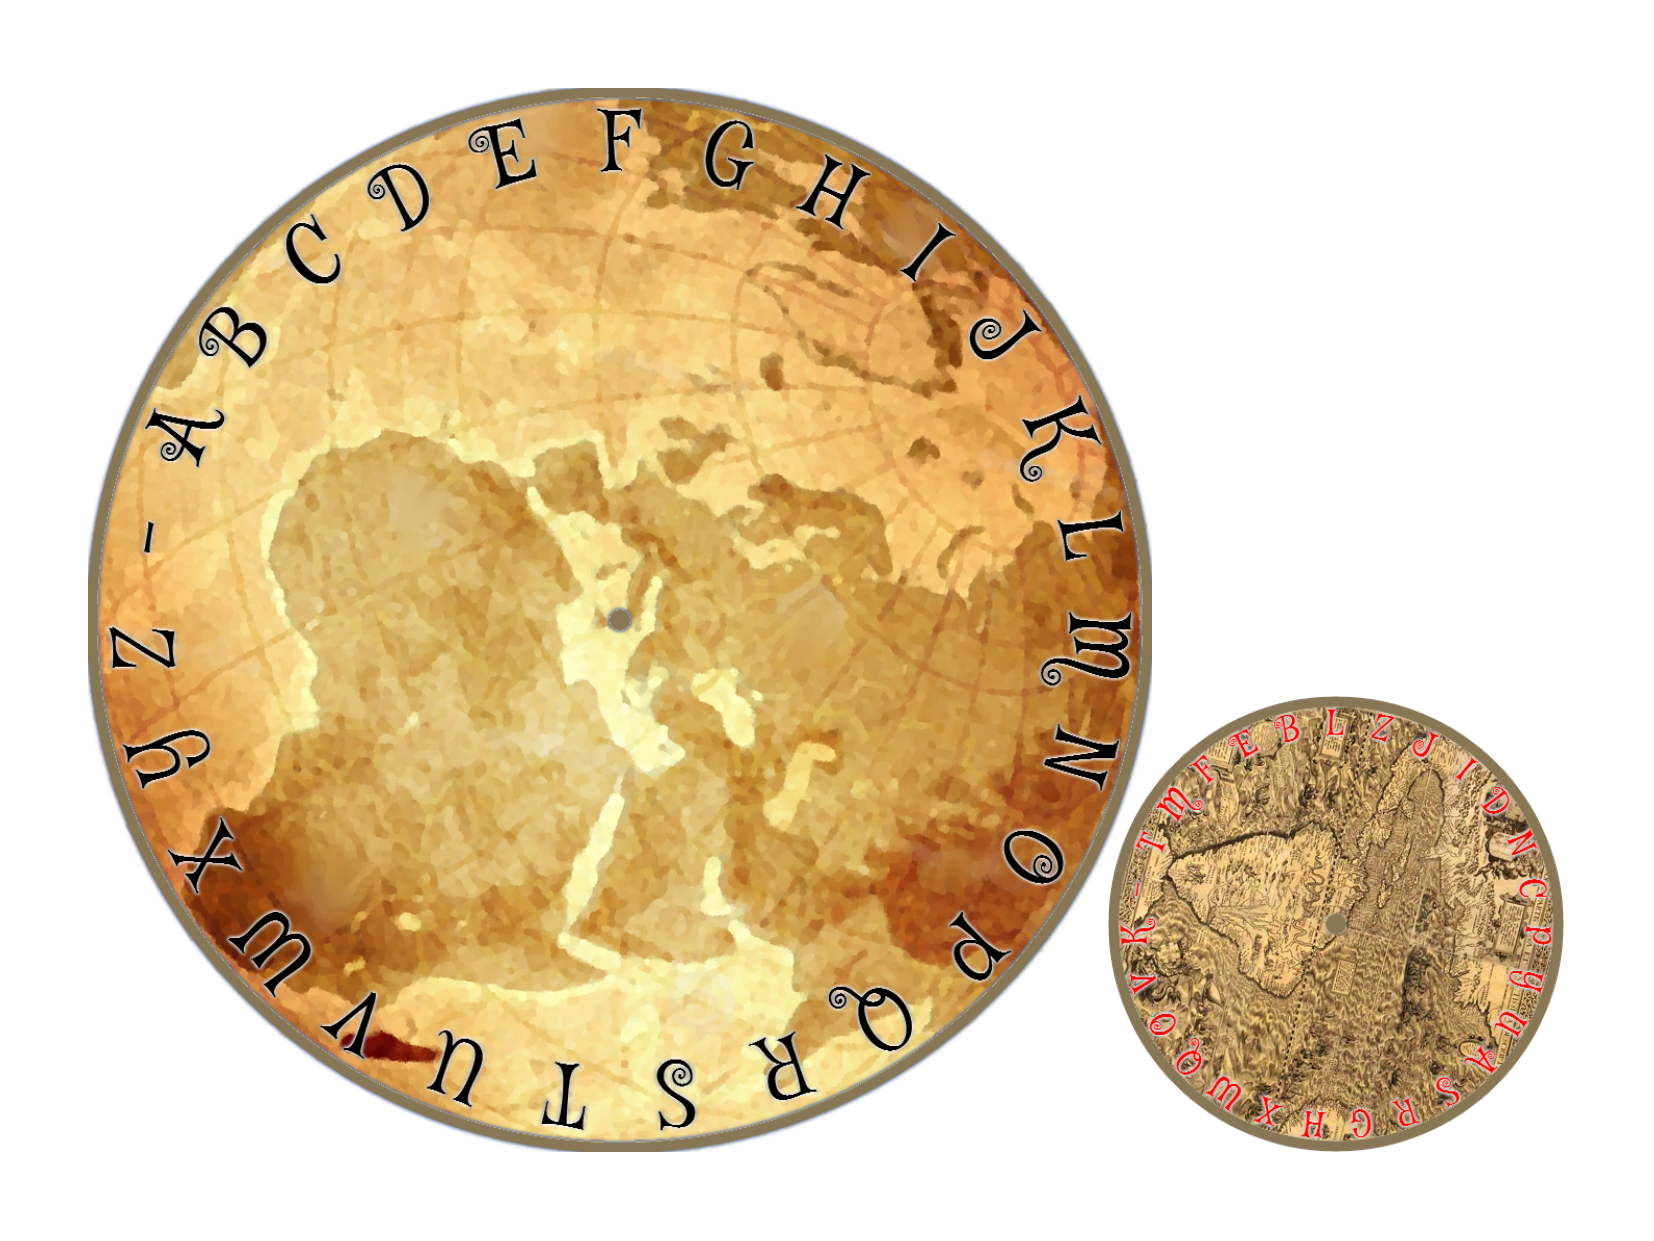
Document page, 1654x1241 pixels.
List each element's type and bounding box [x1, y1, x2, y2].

picture [88, 88, 1564, 1152]
